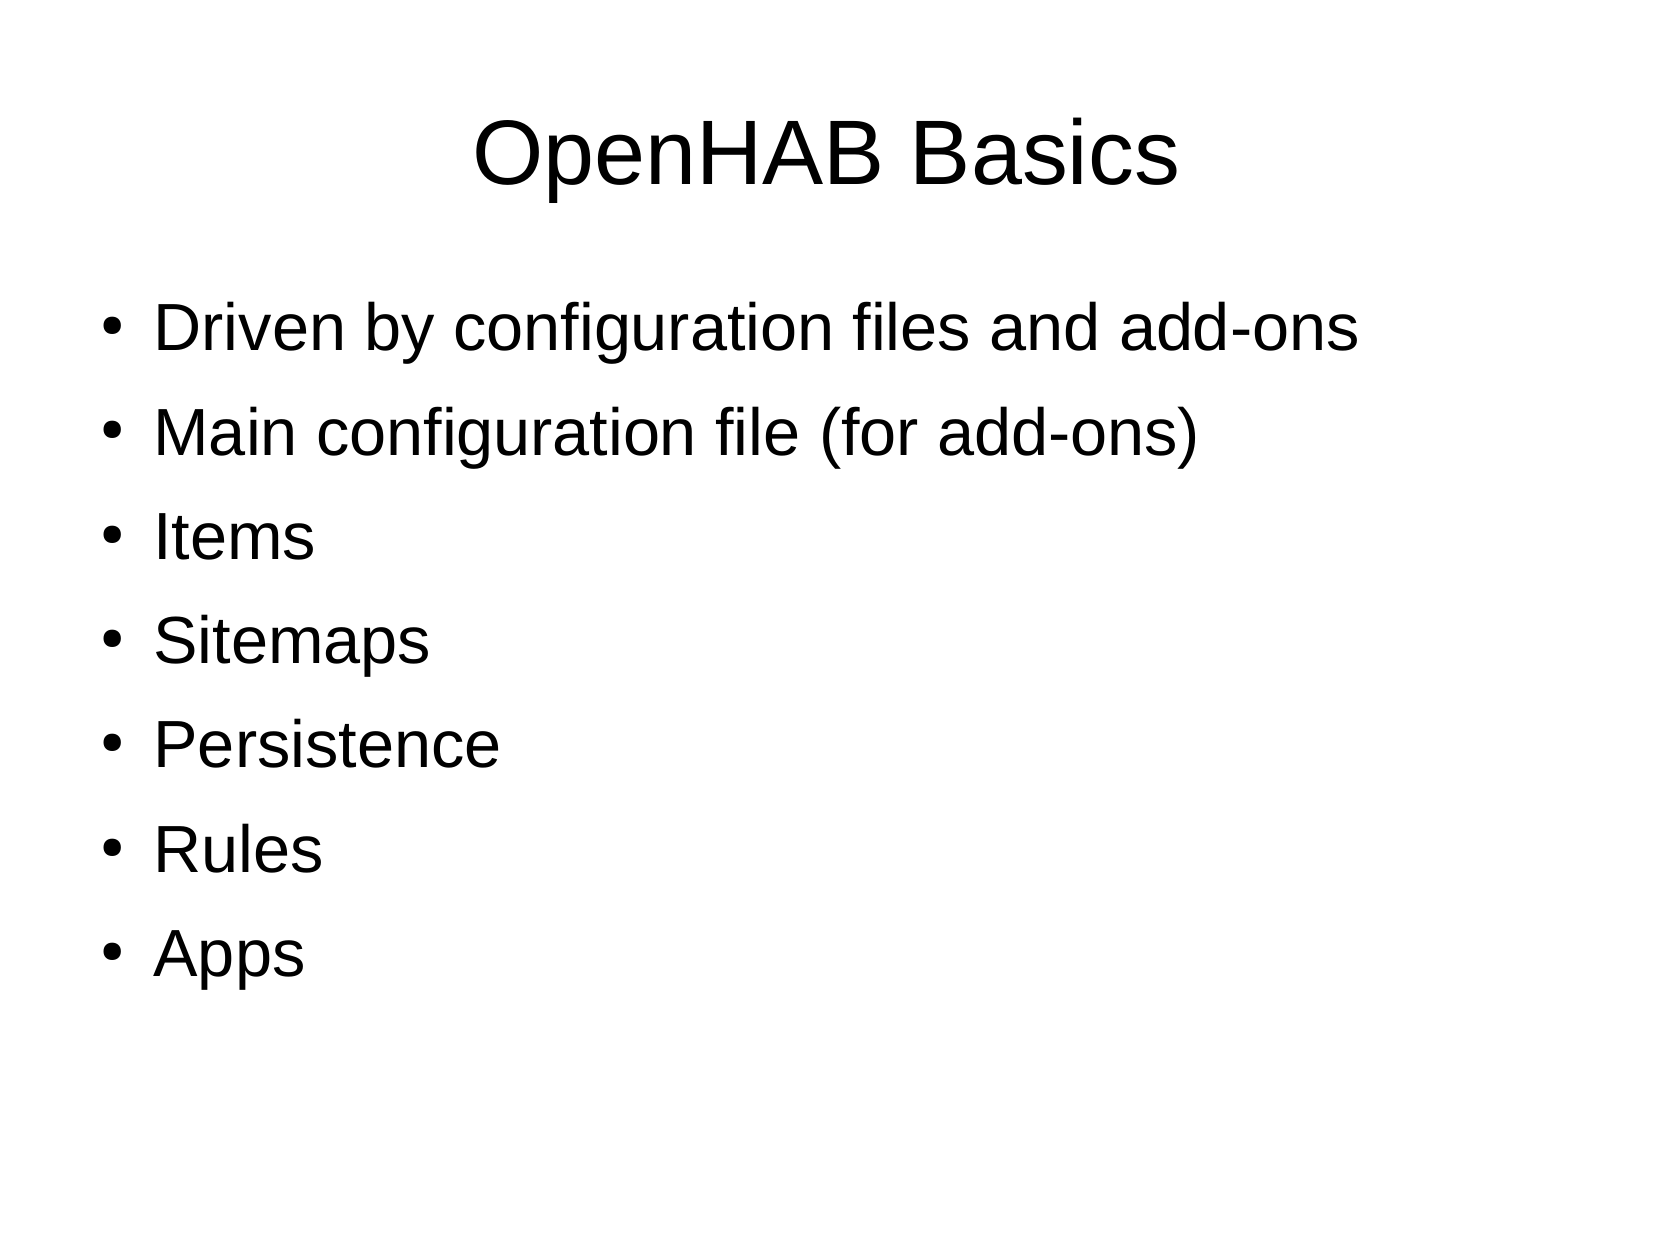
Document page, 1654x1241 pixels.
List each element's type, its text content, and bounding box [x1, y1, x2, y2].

list Driven by configuration files and add-ons Main configuration file (for add-ons) Items Sitemaps Persistence Rules Apps [82, 290, 1571, 1010]
title OpenHAB Basics [82, 49, 1571, 257]
